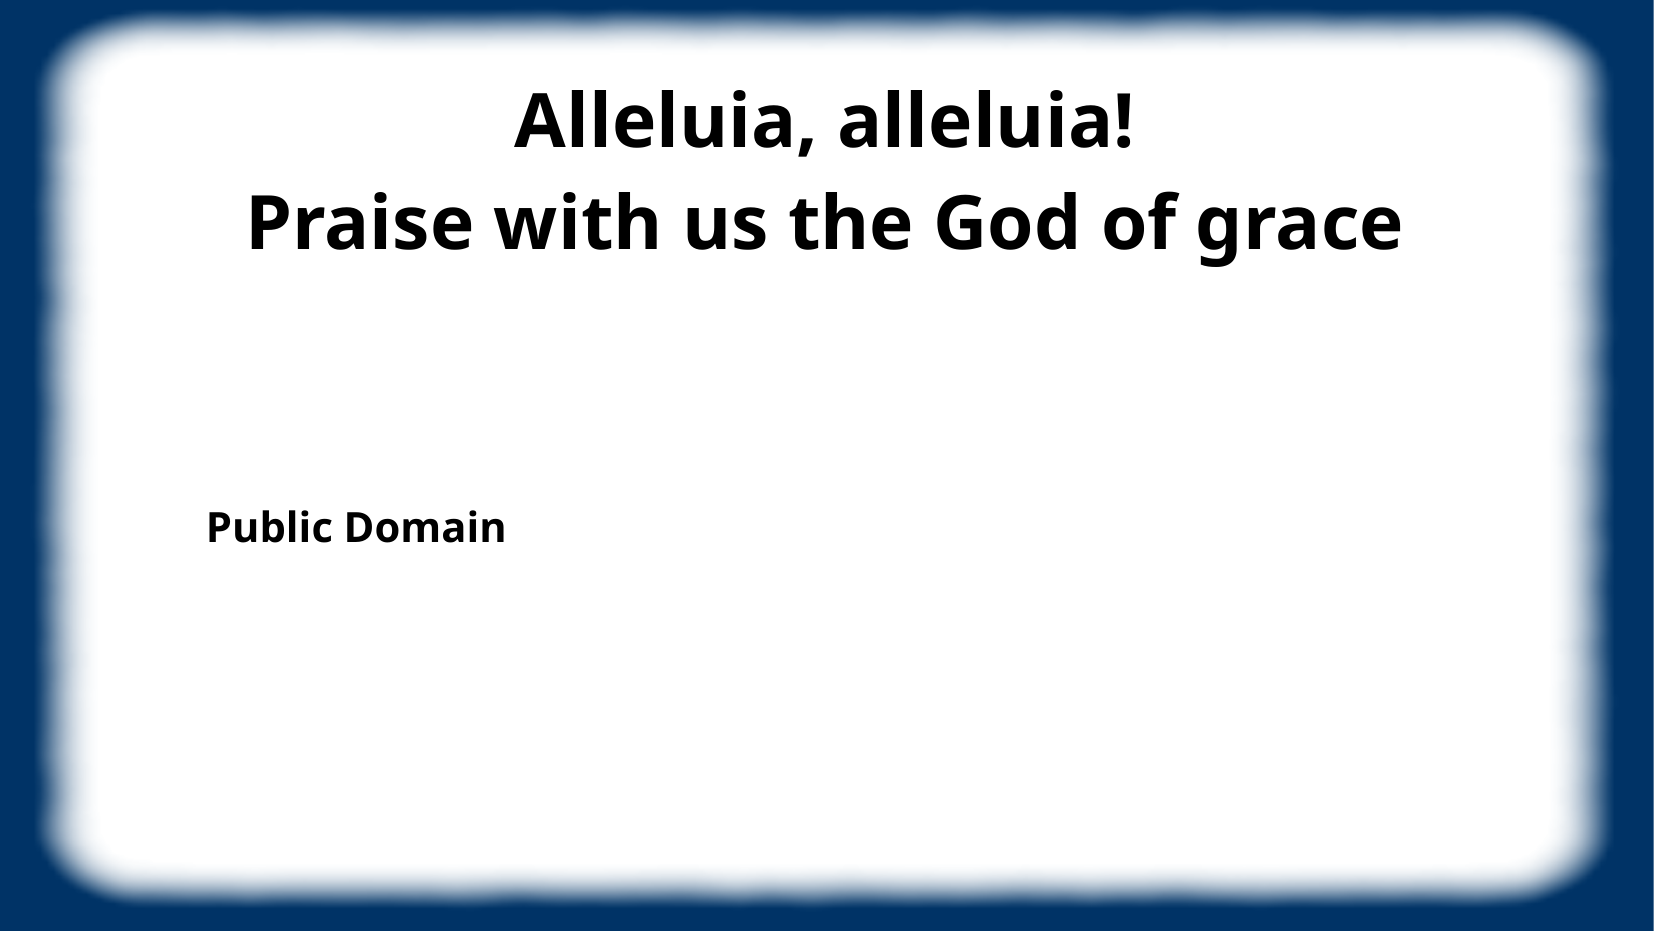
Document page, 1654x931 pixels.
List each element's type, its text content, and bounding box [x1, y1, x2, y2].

picture [0, 0, 1654, 931]
text_box Alleluia, alleluia! Praise with us the God of grace Public Domain [105, 60, 1546, 554]
